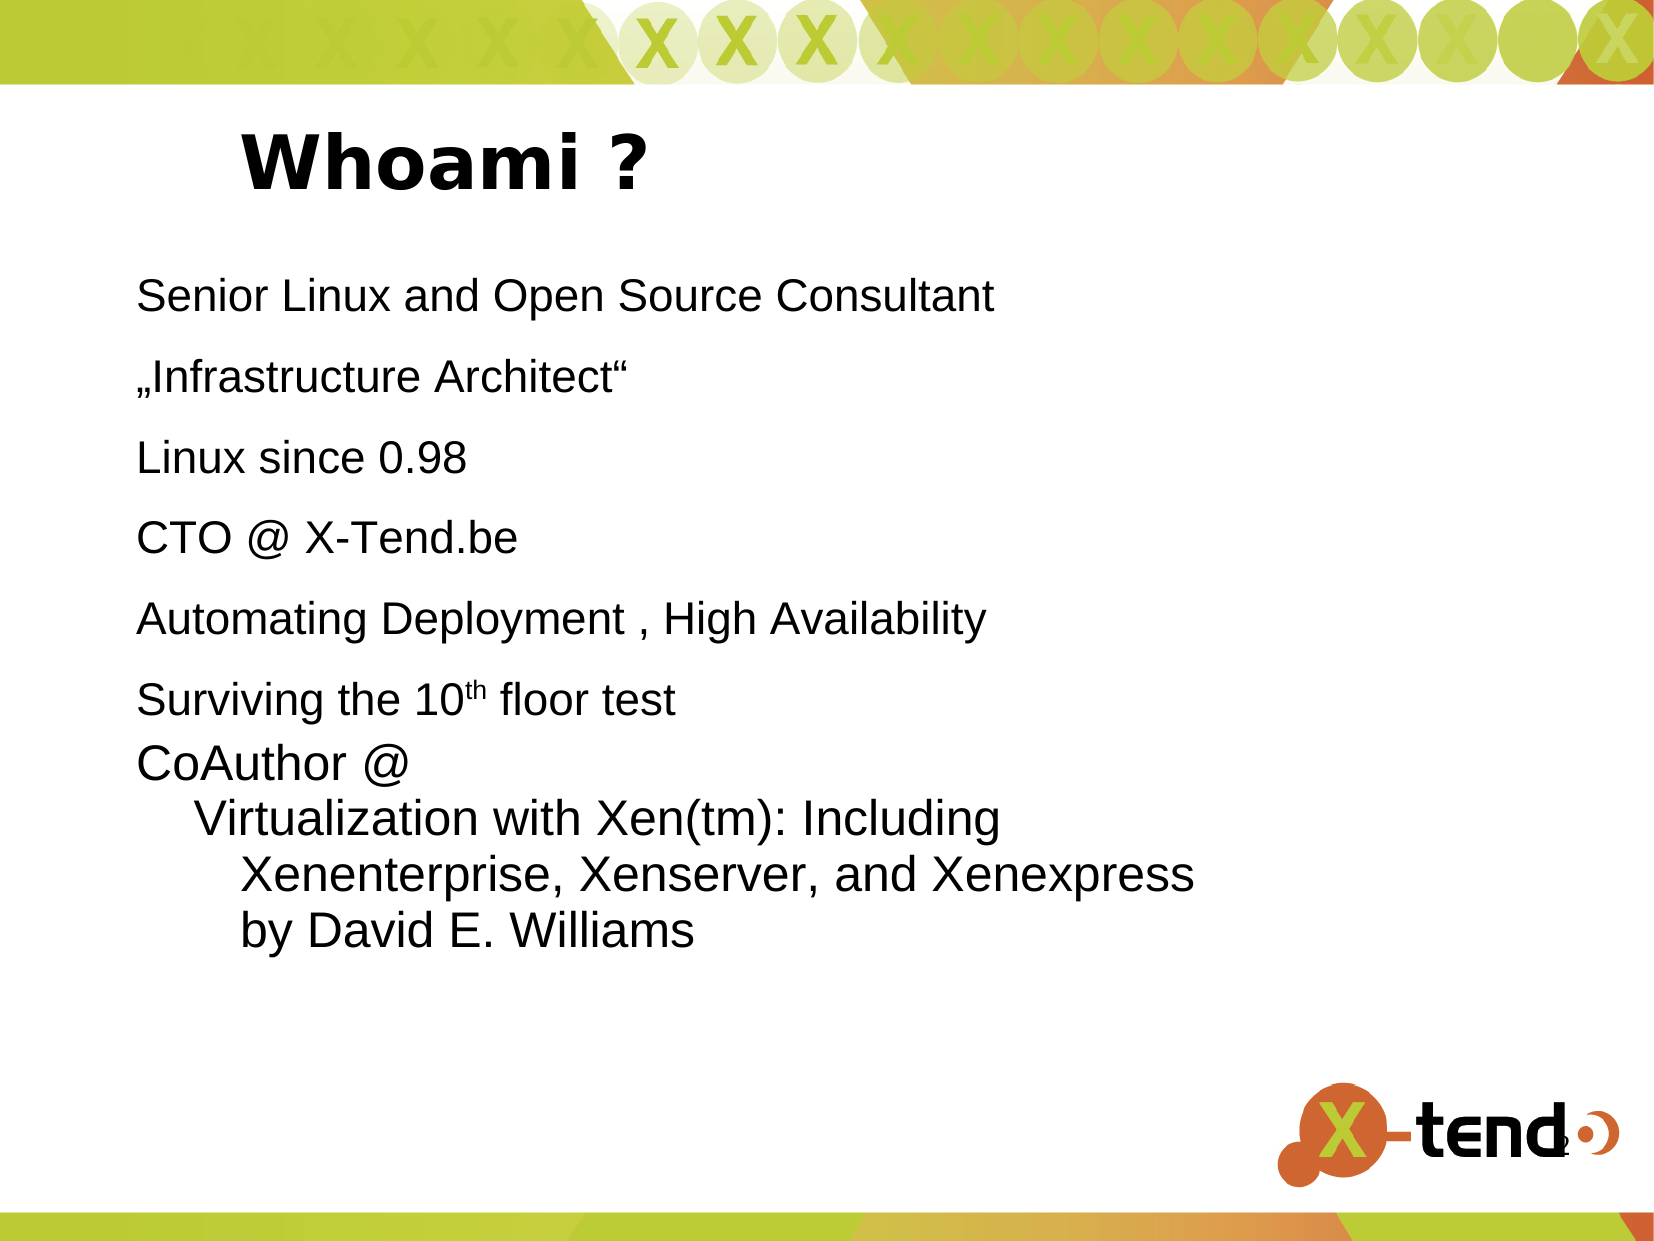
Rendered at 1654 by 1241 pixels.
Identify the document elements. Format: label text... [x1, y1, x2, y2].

picture [0, 0, 1654, 1241]
title Whoami ? [225, 112, 1406, 301]
list Senior Linux and Open Source Consultant „Infrastructure Architect“ Linux since 0.98 CTO @ X-Tend.be Automating Deployment , High Availability Surviving the 10th floor test CoAuthor @ Virtualization with Xen(tm): Including Xenenterprise, Xenserver, and Xenexpress by David E. Williams [103, 262, 1276, 1163]
